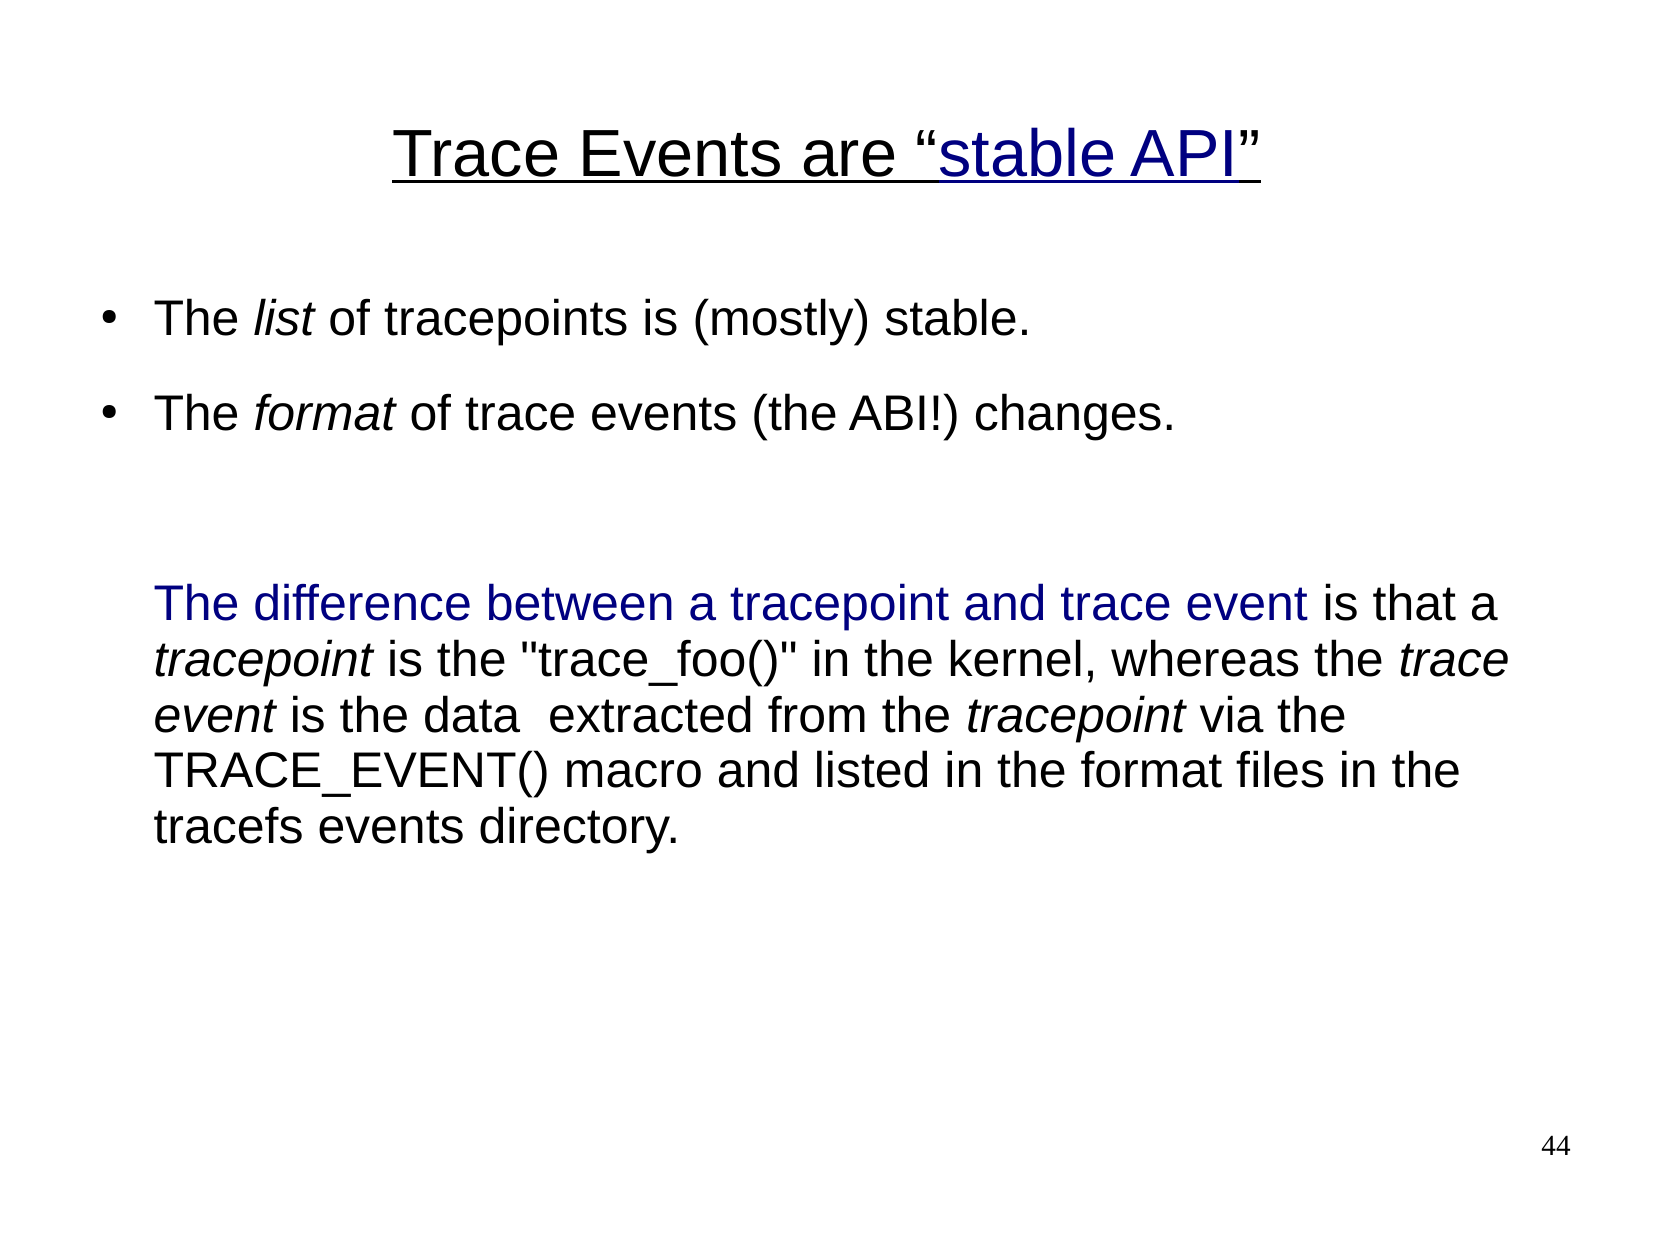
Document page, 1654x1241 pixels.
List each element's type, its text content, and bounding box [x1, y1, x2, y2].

list The list of tracepoints is (mostly) stable. The format of trace events (the ABI!) changes. The difference between a tracepoint and trace event is that a tracepoint is the "trace_foo()" in the kernel, whereas the trace event is the data extracted from the tracepoint via the TRACE_EVENT() macro and listed in the format files in the tracefs events directory. [82, 290, 1571, 1010]
title Trace Events are “stable API” [82, 49, 1571, 257]
